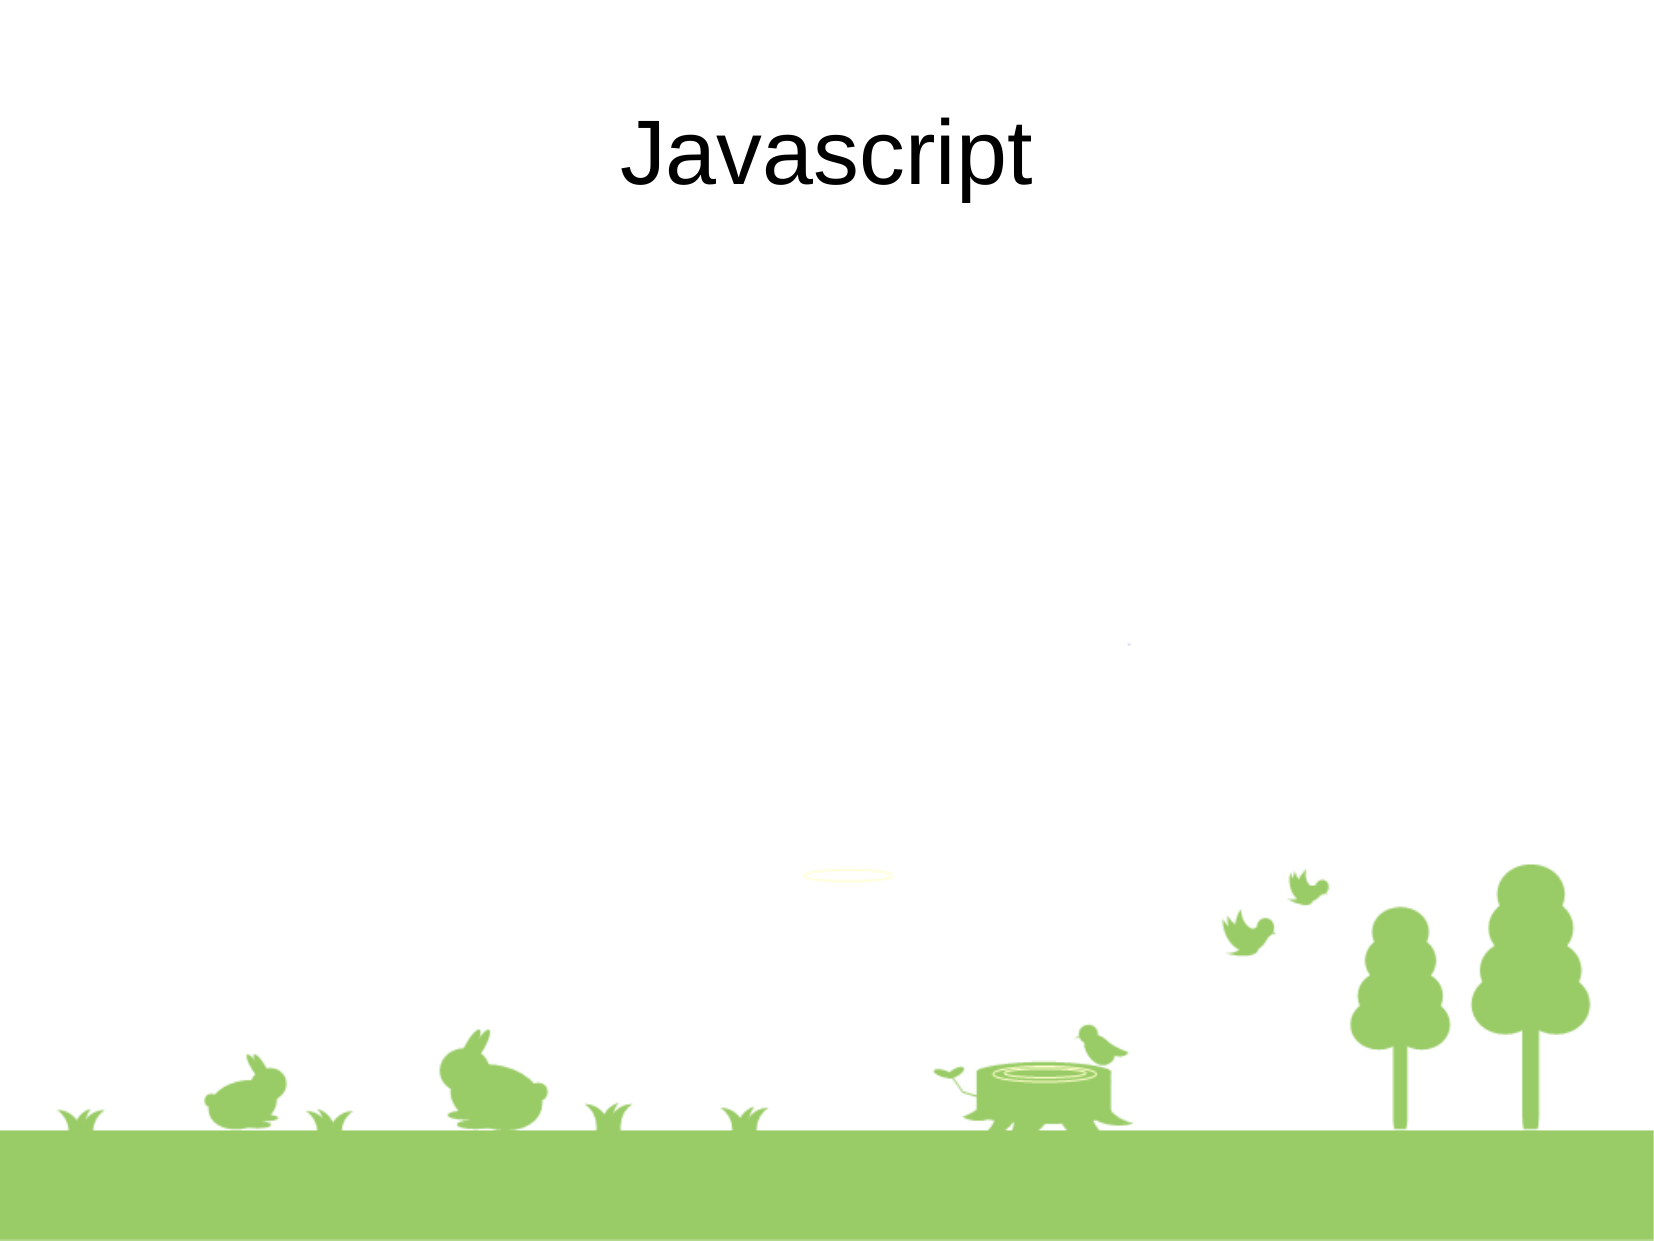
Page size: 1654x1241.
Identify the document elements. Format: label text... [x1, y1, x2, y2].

title Javascript [82, 49, 1571, 257]
picture [0, 0, 1654, 1241]
